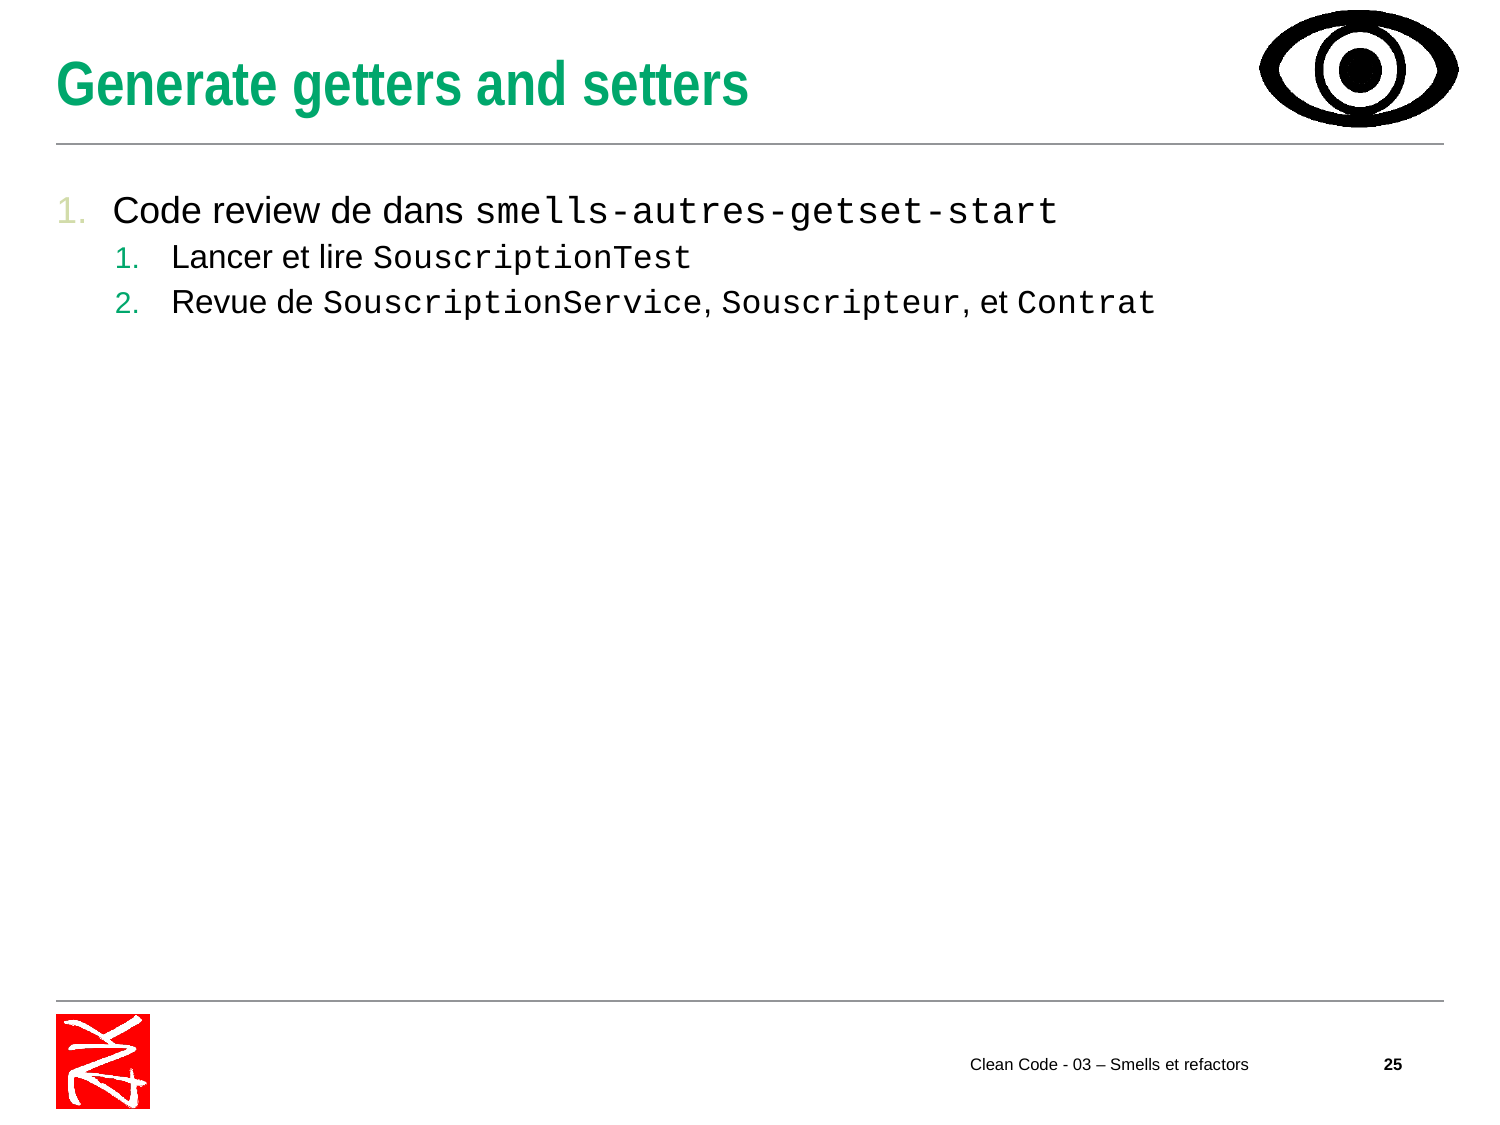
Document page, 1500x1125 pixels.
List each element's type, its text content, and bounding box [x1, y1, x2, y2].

slide_number <number> [1372, 1049, 1403, 1079]
footer Clean Code - 03 – Smells et refactors [919, 1049, 1250, 1079]
picture [55, 1014, 151, 1109]
picture [1247, 0, 1473, 193]
list Code review de dans smells-autres-getset-start Lancer et lire SouscriptionTest Revue de SouscriptionService, Souscripteur, et Contrat [56, 186, 1444, 972]
title Generate getters and setters [56, 18, 1247, 142]
